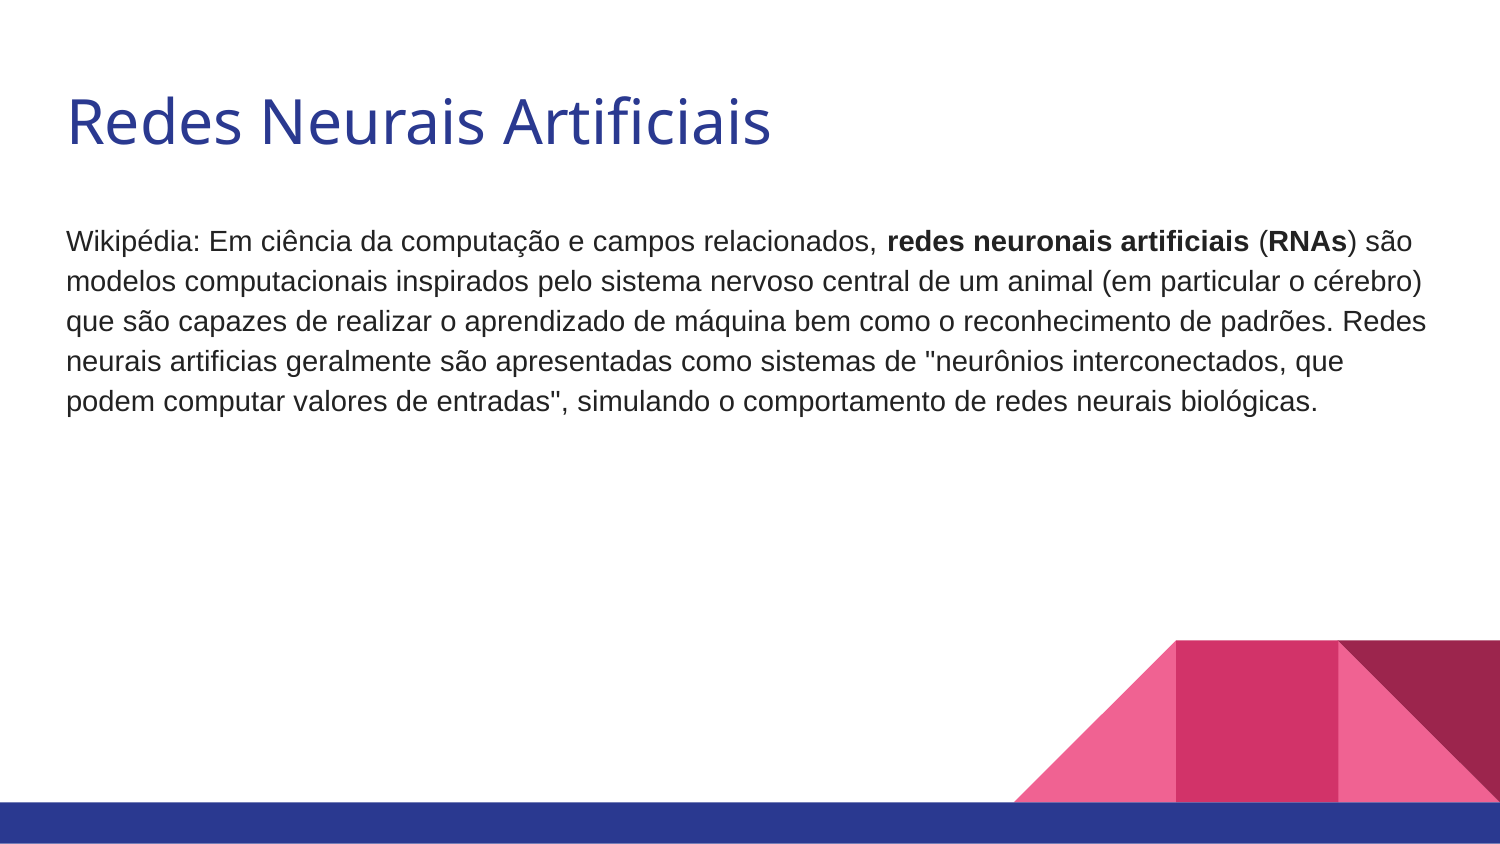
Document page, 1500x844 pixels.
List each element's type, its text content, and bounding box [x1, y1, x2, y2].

title Redes Neurais Artificiais [51, 67, 1449, 167]
list Wikipédia: Em ciência da computação e campos relacionados, redes neuronais artificiais (RNAs) são modelos computacionais inspirados pelo sistema nervoso central de um animal (em particular o cérebro) que são capazes de realizar o aprendizado de máquina bem como o reconhecimento de padrões. Redes neurais artificias geralmente são apresentadas como sistemas de "neurônios interconectados, que podem computar valores de entradas", simulando o comportamento de redes neurais biológicas. [51, 201, 1449, 750]
